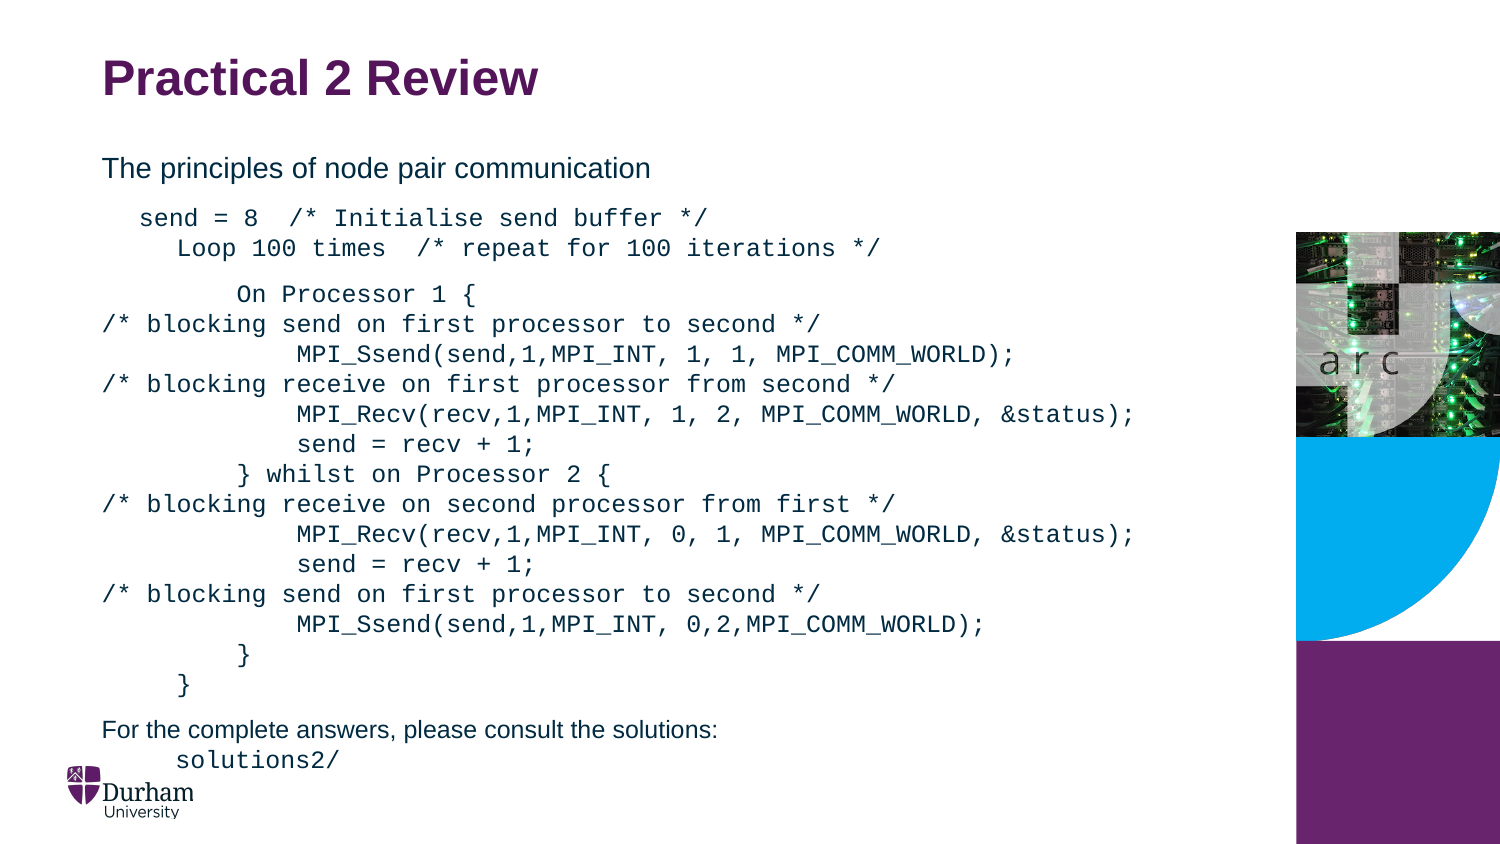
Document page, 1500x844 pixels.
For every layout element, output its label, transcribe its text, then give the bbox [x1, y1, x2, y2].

list The principles of node pair communication send = 8 /* Initialise send buffer */ Loop 100 times /* repeat for 100 iterations */ On Processor 1 { /* blocking send on first processor to second */ MPI_Ssend(send,1,MPI_INT, 1, 1, MPI_COMM_WORLD); /* blocking receive on first processor from second */ MPI_Recv(recv,1,MPI_INT, 1, 2, MPI_COMM_WORLD, &status); send = recv + 1; } whilst on Processor 2 { /* blocking receive on second processor from first */ MPI_Recv(recv,1,MPI_INT, 0, 1, MPI_COMM_WORLD, &status); send = recv + 1; /* blocking send on first processor to second */ MPI_Ssend(send,1,MPI_INT, 0,2,MPI_COMM_WORLD); } } For the complete answers, please consult the solutions: solutions2/ [101, 149, 1215, 735]
text_box [1296, 640, 1500, 844]
picture [67, 766, 193, 819]
title Practical 2 Review [101, 45, 1399, 187]
picture [1296, 232, 1500, 436]
picture [1332, 467, 1500, 640]
